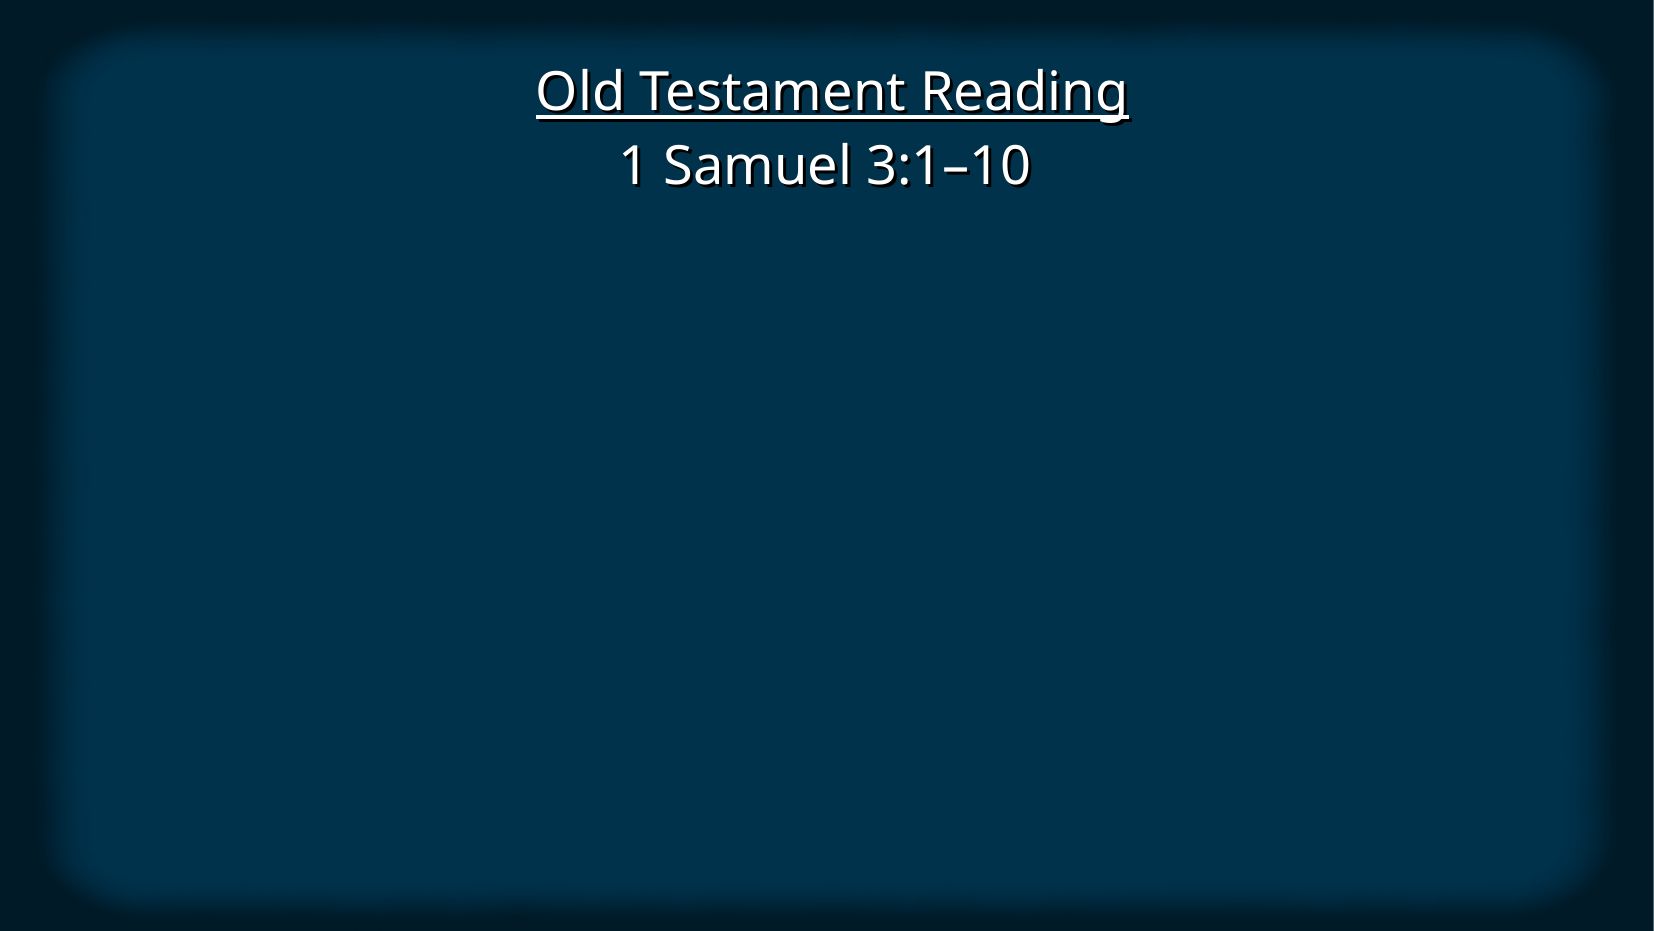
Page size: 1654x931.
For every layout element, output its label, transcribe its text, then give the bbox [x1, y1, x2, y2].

text_box Old Testament Reading 1 Samuel 3:1–10 [75, 45, 1591, 204]
picture [0, 0, 1654, 931]
